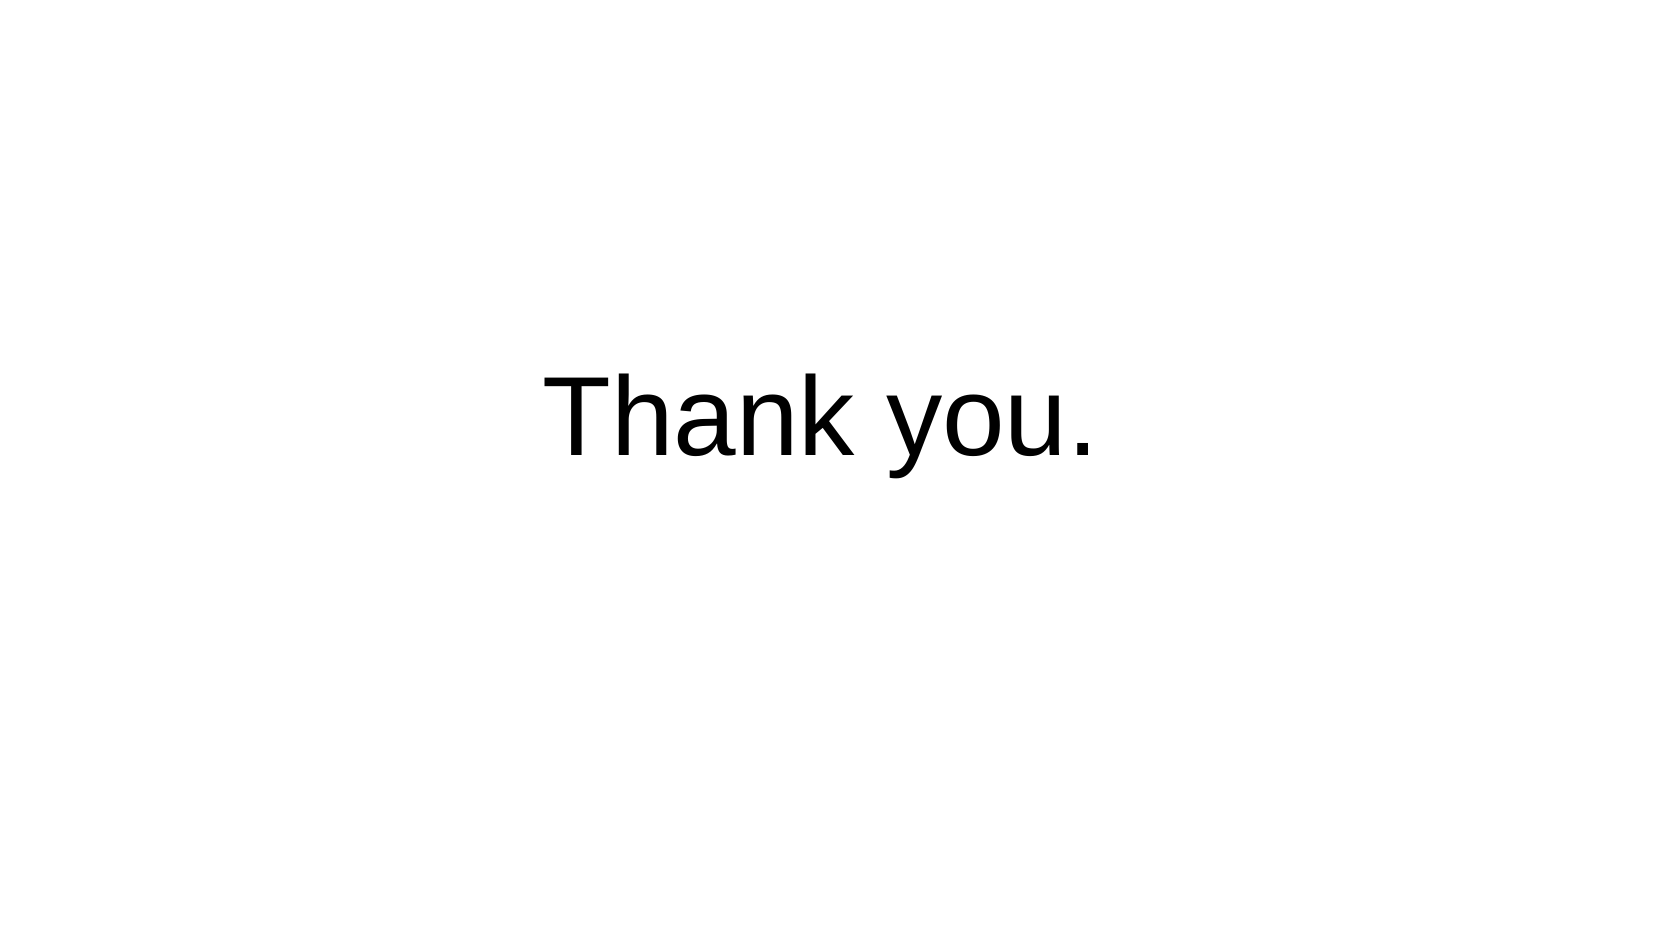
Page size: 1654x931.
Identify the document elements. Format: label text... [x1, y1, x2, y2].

title Thank you. [82, 338, 1571, 494]
